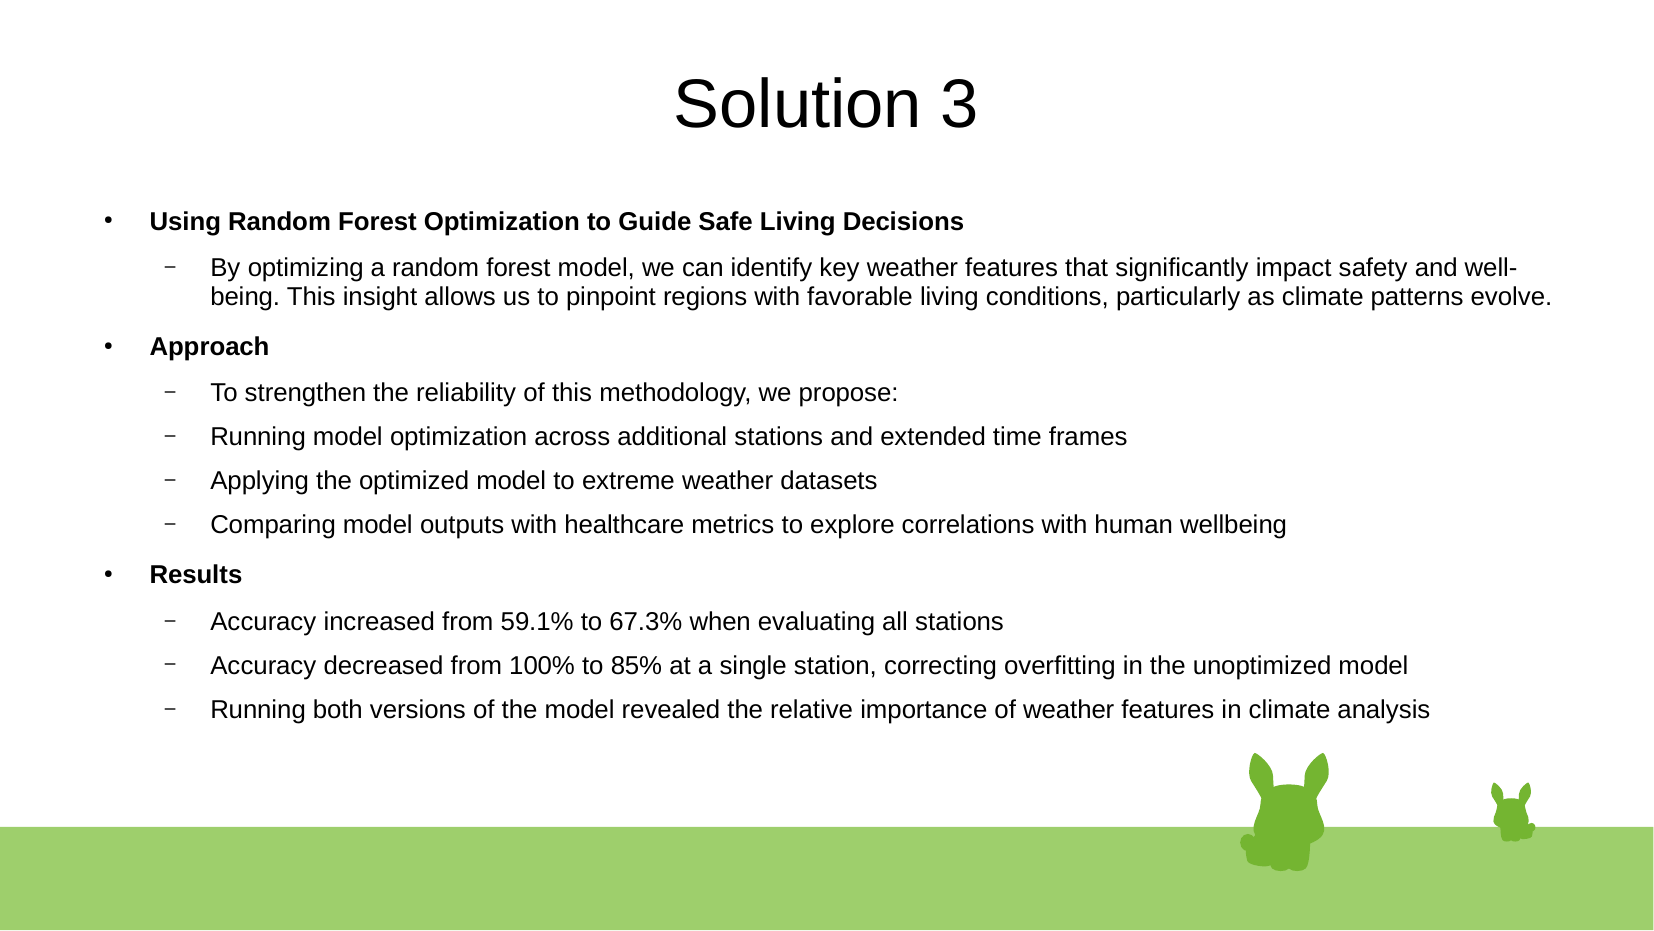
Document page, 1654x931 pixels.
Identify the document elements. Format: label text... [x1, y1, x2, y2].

list Using Random Forest Optimization to Guide Safe Living Decisions By optimizing a random forest model, we can identify key weather features that significantly impact safety and well-being. This insight allows us to pinpoint regions with favorable living conditions, particularly as climate patterns evolve. Approach To strengthen the reliability of this methodology, we propose: Running model optimization across additional stations and extended time frames Applying the optimized model to extreme weather datasets Comparing model outputs with healthcare metrics to explore correlations with human wellbeing Results Accuracy increased from 59.1% to 67.3% when evaluating all stations Accuracy decreased from 100% to 85% at a single station, correcting overfitting in the unoptimized model Running both versions of the model revealed the relative importance of weather features in climate analysis [88, 206, 1565, 739]
title Solution 3 [88, 29, 1565, 178]
